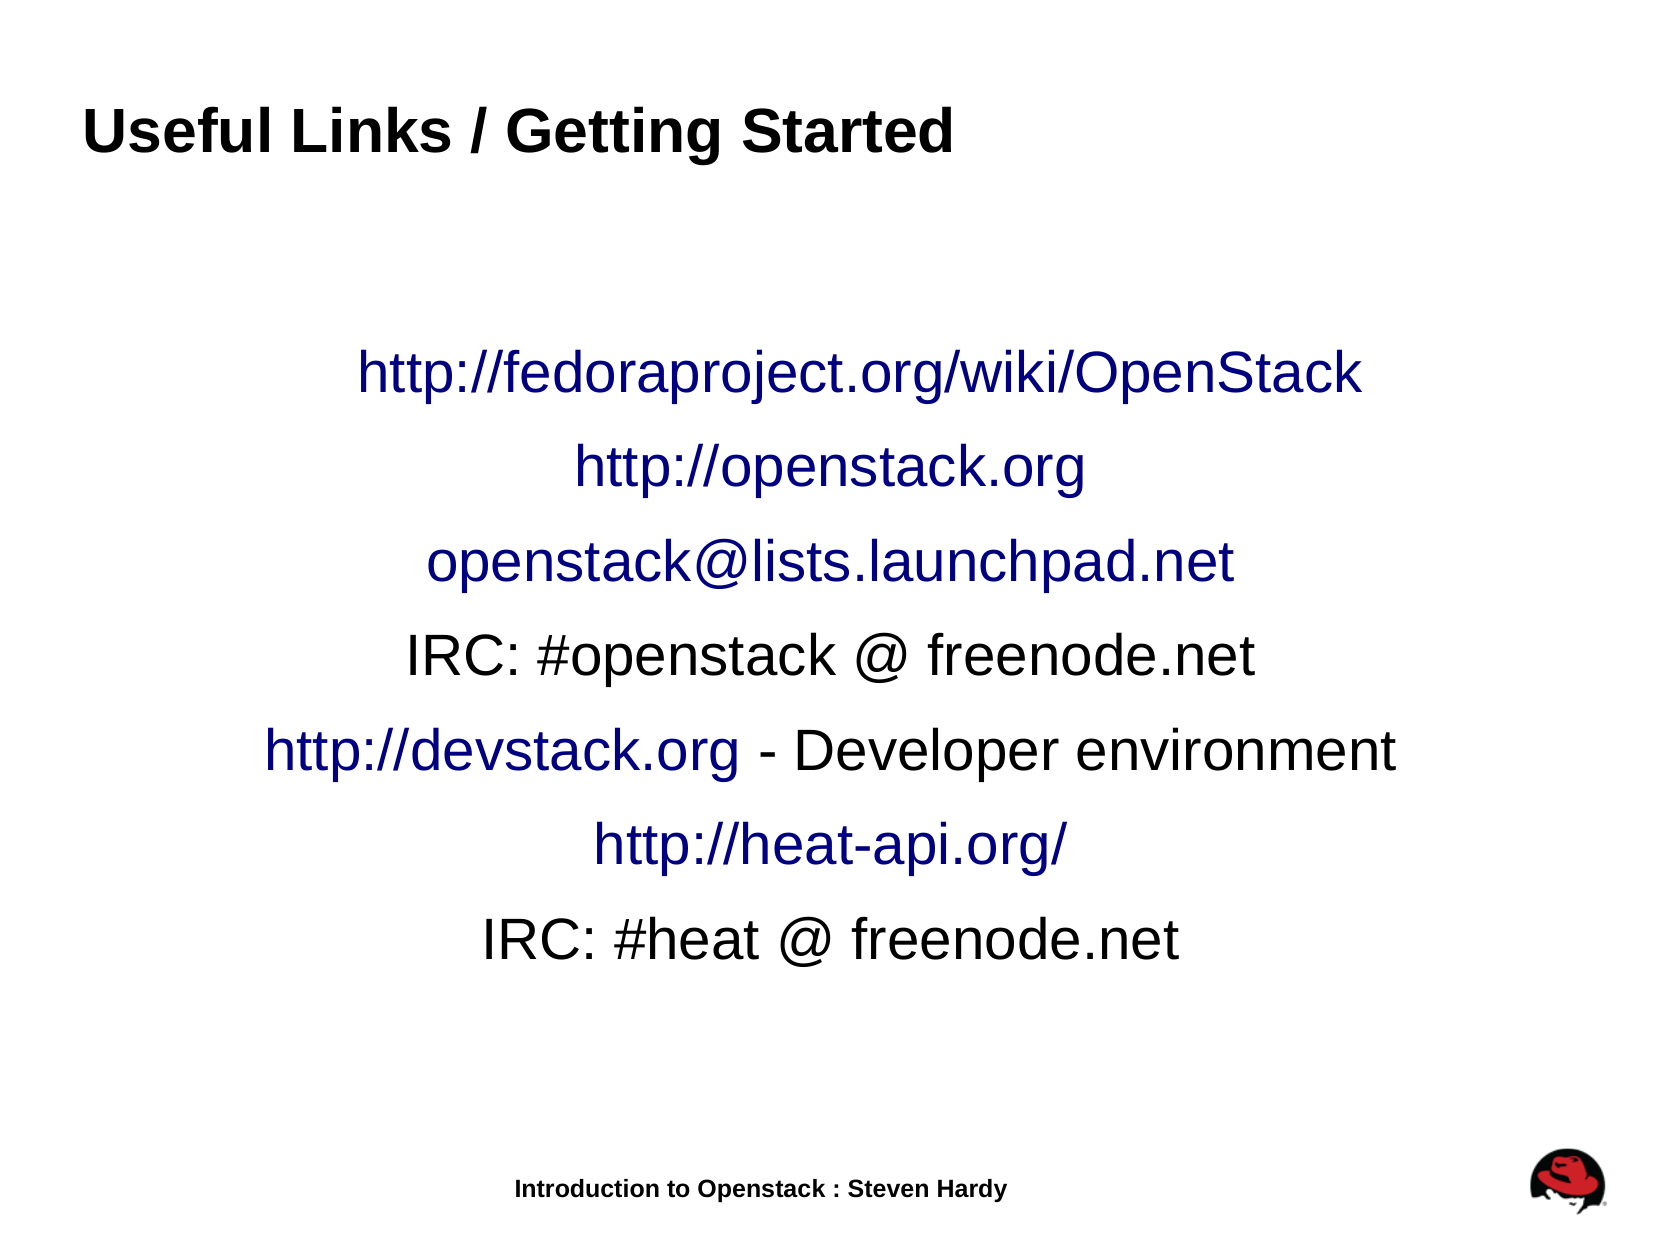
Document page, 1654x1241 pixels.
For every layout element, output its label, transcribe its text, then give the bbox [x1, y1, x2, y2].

list http://fedoraproject.org/wiki/OpenStack http://openstack.org openstack@lists.launchpad.net IRC: #openstack @ freenode.net http://devstack.org - Developer environment http://heat-api.org/ IRC: #heat @ freenode.net [86, 244, 1576, 1067]
title Useful Links / Getting Started [82, 37, 1571, 226]
picture [1529, 1146, 1613, 1224]
